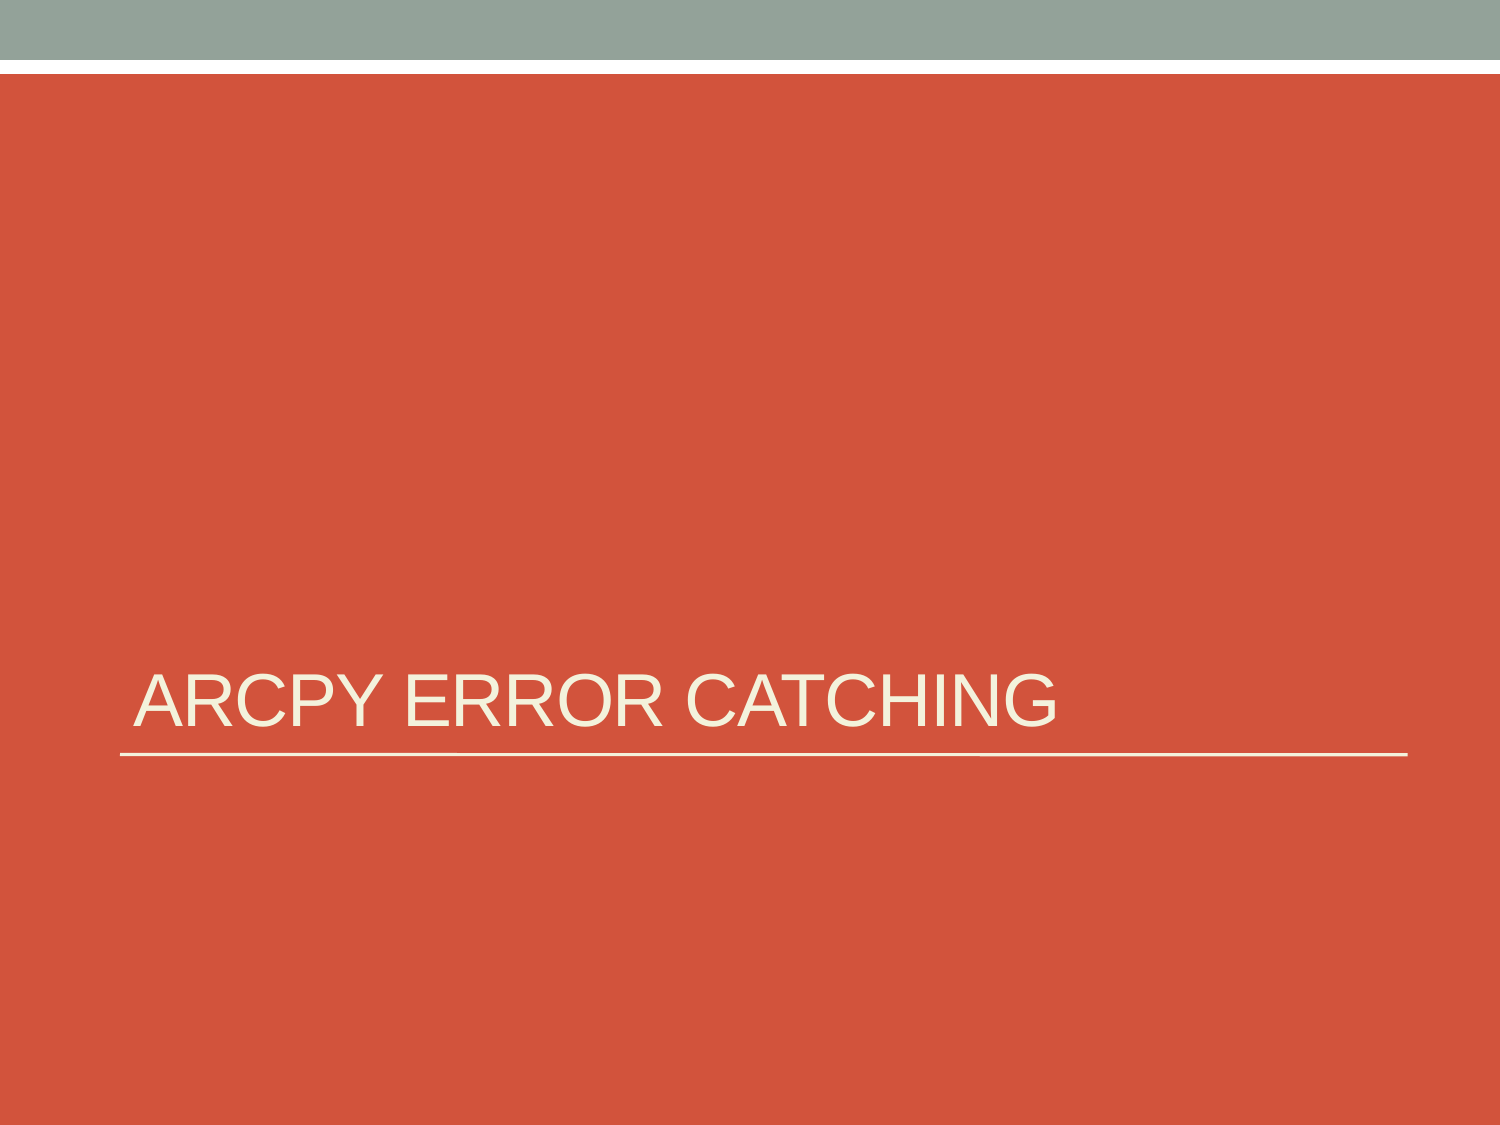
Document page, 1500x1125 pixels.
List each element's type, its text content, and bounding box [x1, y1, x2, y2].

title ArcPy Error Catching [118, 387, 1394, 749]
